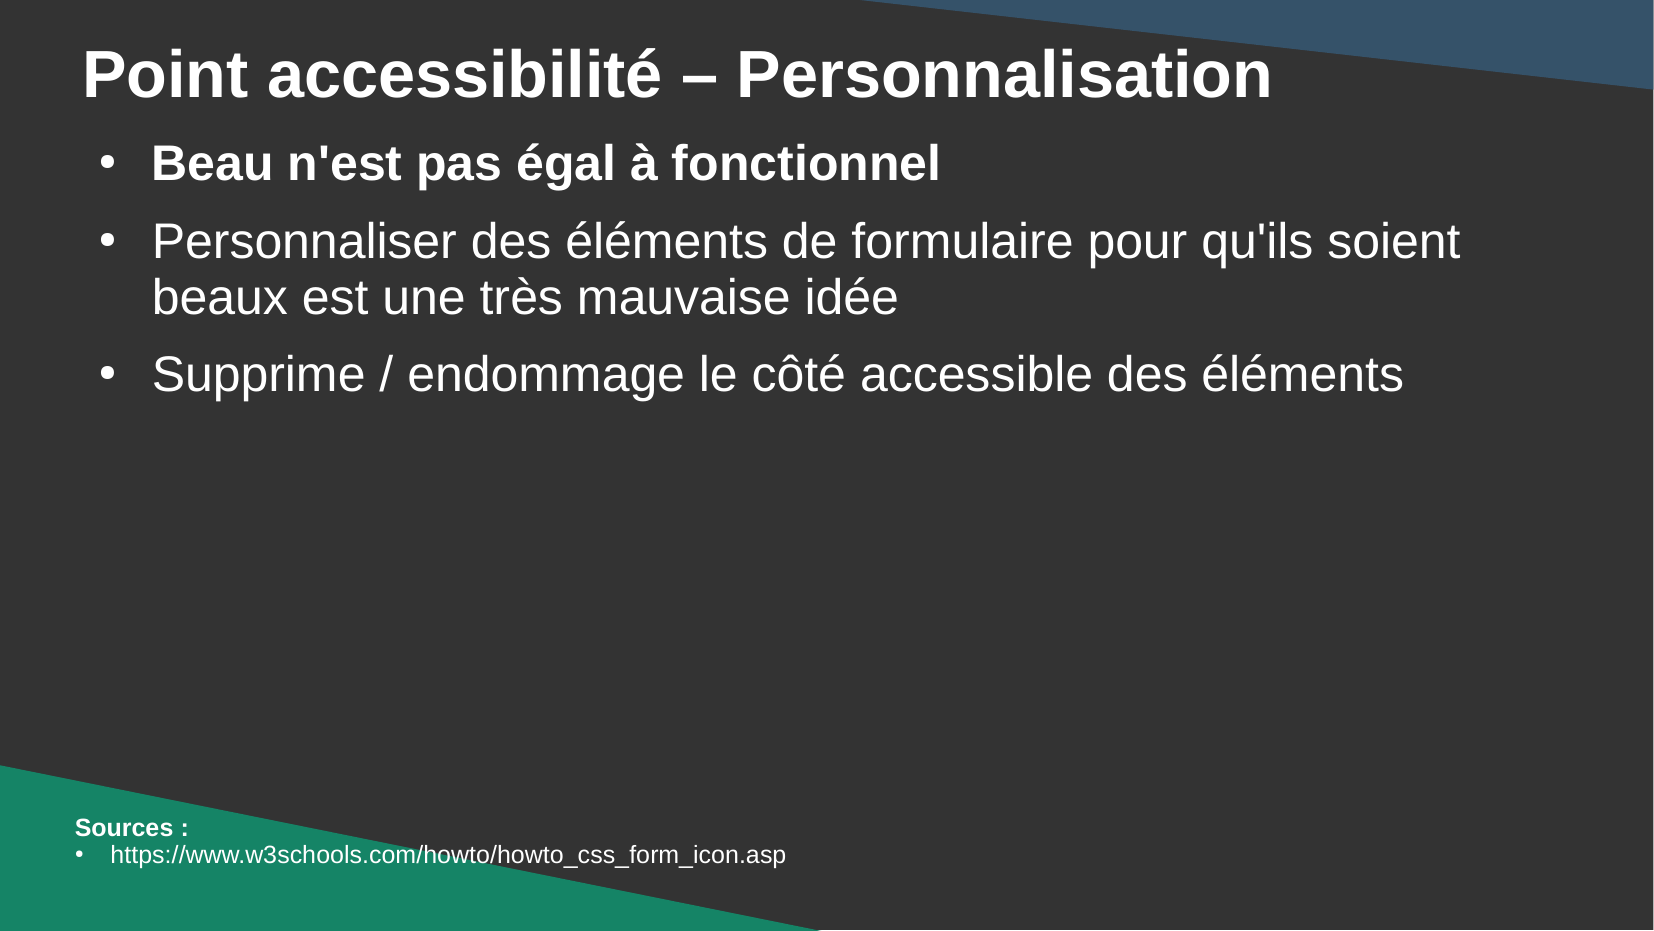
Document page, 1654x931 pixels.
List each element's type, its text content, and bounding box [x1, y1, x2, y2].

text_box [0, 765, 822, 931]
list Beau n'est pas égal à fonctionnel Personnaliser des éléments de formulaire pour qu'ils soient beaux est une très mauvaise idée Supprime / endommage le côté accessible des éléments [80, 135, 1605, 579]
text_box [859, 0, 1654, 90]
text_box Sources : https://www.w3schools.com/howto/howto_css_form_icon.asp [60, 805, 1546, 919]
title Point accessibilité – Personnalisation [82, 37, 1571, 122]
